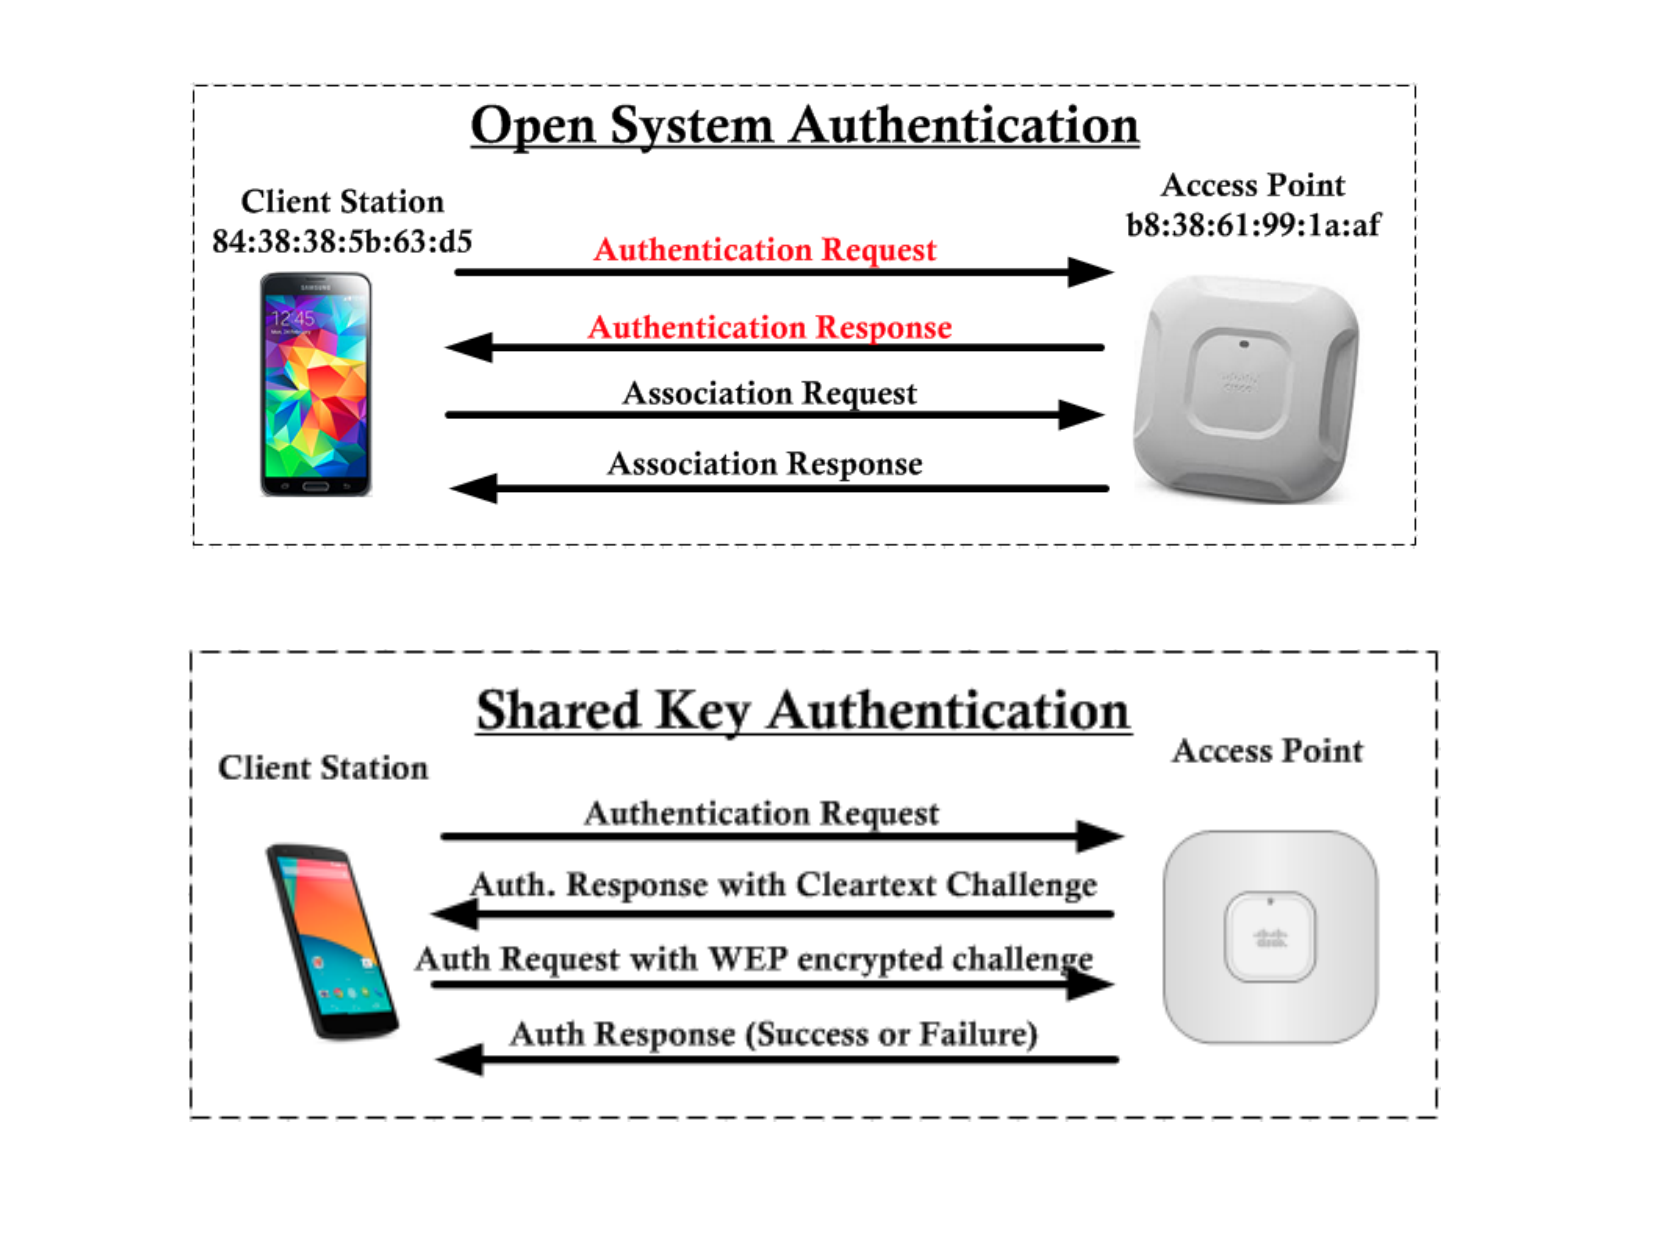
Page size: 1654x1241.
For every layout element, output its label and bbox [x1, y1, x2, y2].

picture [188, 649, 1441, 1123]
picture [190, 82, 1418, 549]
